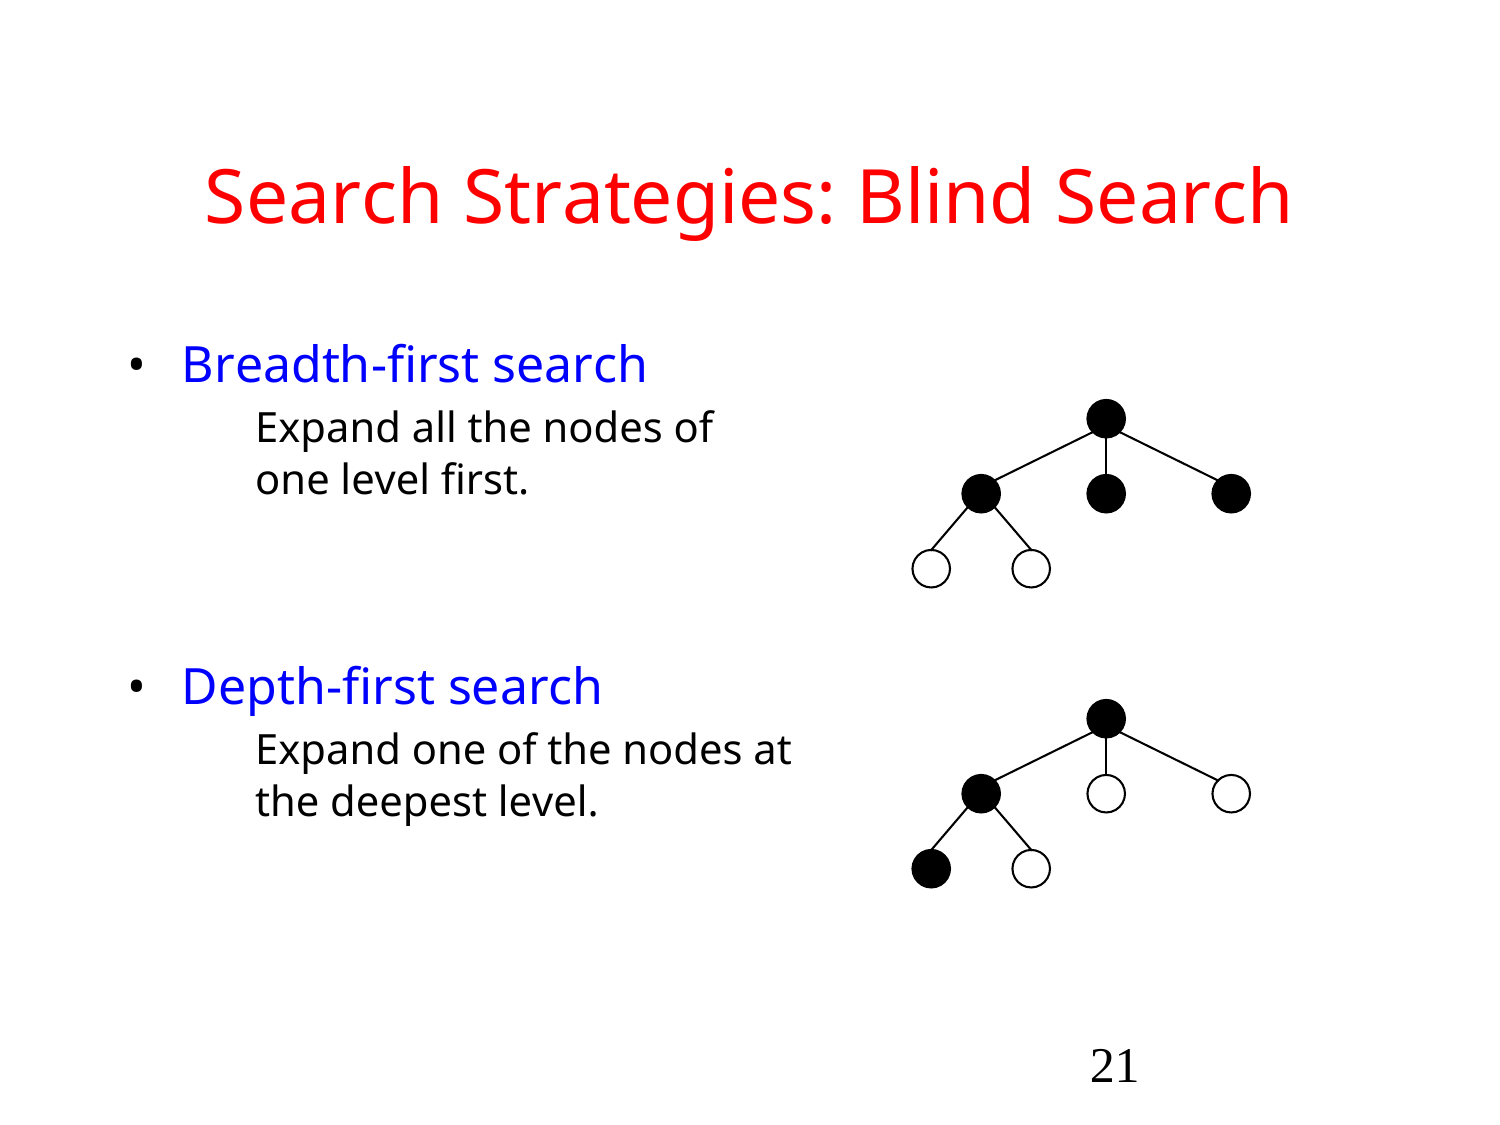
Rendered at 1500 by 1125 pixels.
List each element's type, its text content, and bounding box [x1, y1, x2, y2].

text_box [962, 774, 1000, 813]
text_box [1212, 474, 1251, 513]
text_box [912, 850, 951, 888]
text_box [1087, 475, 1126, 513]
text_box [1087, 699, 1126, 738]
text_box Breadth-first search Expand all the nodes of one level first. Depth-first search Expand one of the nodes at the deepest level. [112, 324, 1388, 1001]
text_box [962, 474, 1000, 513]
text_box <number> [1074, 1024, 1388, 1100]
text_box Search Strategies: Blind Search [112, 99, 1388, 288]
text_box [1087, 399, 1126, 438]
